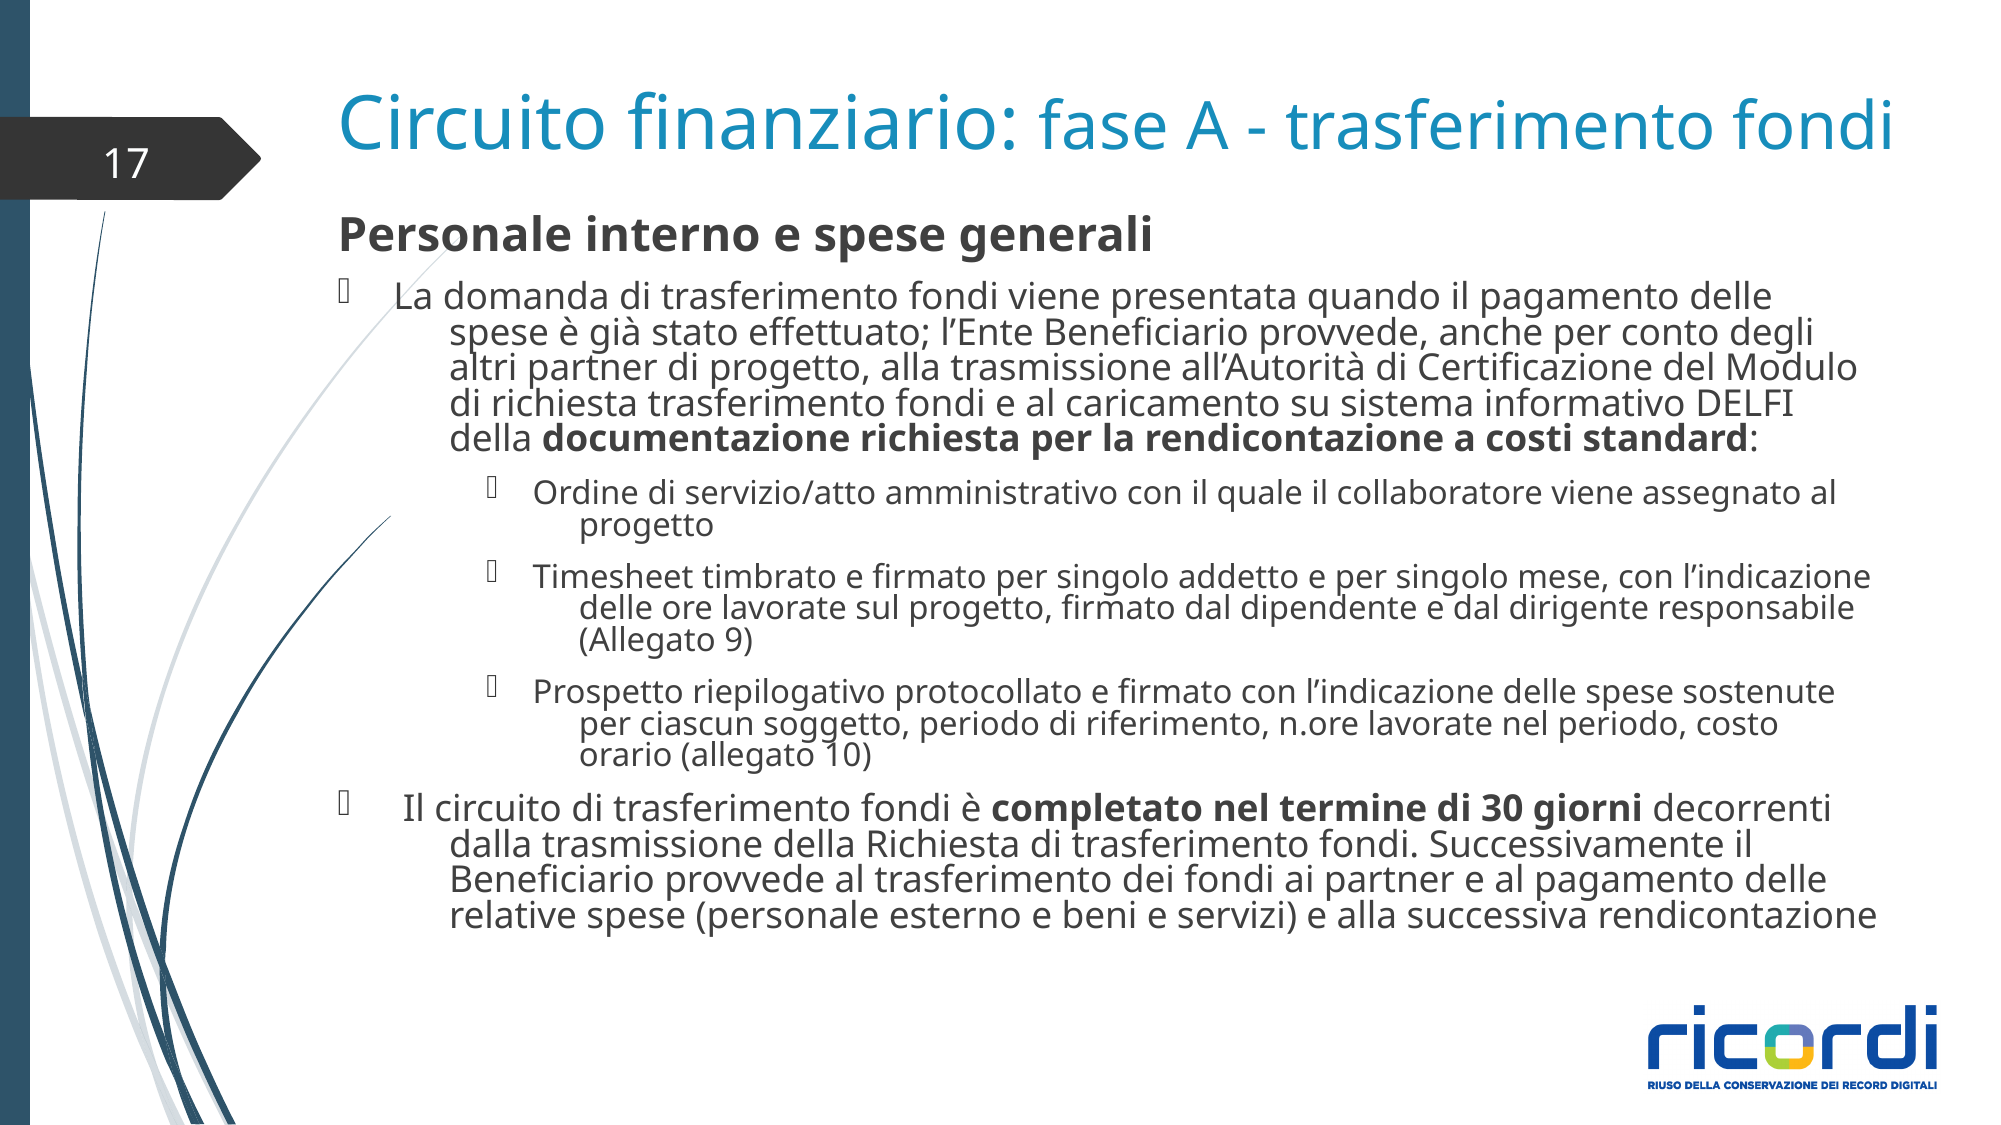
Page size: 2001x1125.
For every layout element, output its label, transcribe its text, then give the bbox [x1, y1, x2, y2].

text_box <numero> [87, 129, 216, 190]
title Circuito finanziario: fase A - trasferimento fondi [322, 66, 1941, 220]
picture [1643, 1000, 1941, 1094]
list Personale interno e spese generali La domanda di trasferimento fondi viene presentata quando il pagamento delle spese è già stato effettuato; l’Ente Beneficiario provvede, anche per conto degli altri partner di progetto, alla trasmissione all’Autorità di Certificazione del Modulo di richiesta trasferimento fondi e al caricamento su sistema informativo DELFI della documentazione richiesta per la rendicontazione a costi standard: Ordine di servizio/atto amministrativo con il quale il collaboratore viene assegnato al progetto Timesheet timbrato e firmato per singolo addetto e per singolo mese, con l’indicazione delle ore lavorate sul progetto, firmato dal dipendente e dal dirigente responsabile (Allegato 9) Prospetto riepilogativo protocollato e firmato con l’indicazione delle spese sostenute per ciascun soggetto, periodo di riferimento, n.ore lavorate nel periodo, costo orario (allegato 10) Il circuito di trasferimento fondi è completato nel termine di 30 giorni decorrenti dalla trasmissione della Richiesta di trasferimento fondi. Successivamente il Beneficiario provvede al trasferimento dei fondi ai partner e al pagamento delle relative spese (personale esterno e beni e servizi) e alla successiva rendicontazione [322, 207, 1895, 1014]
